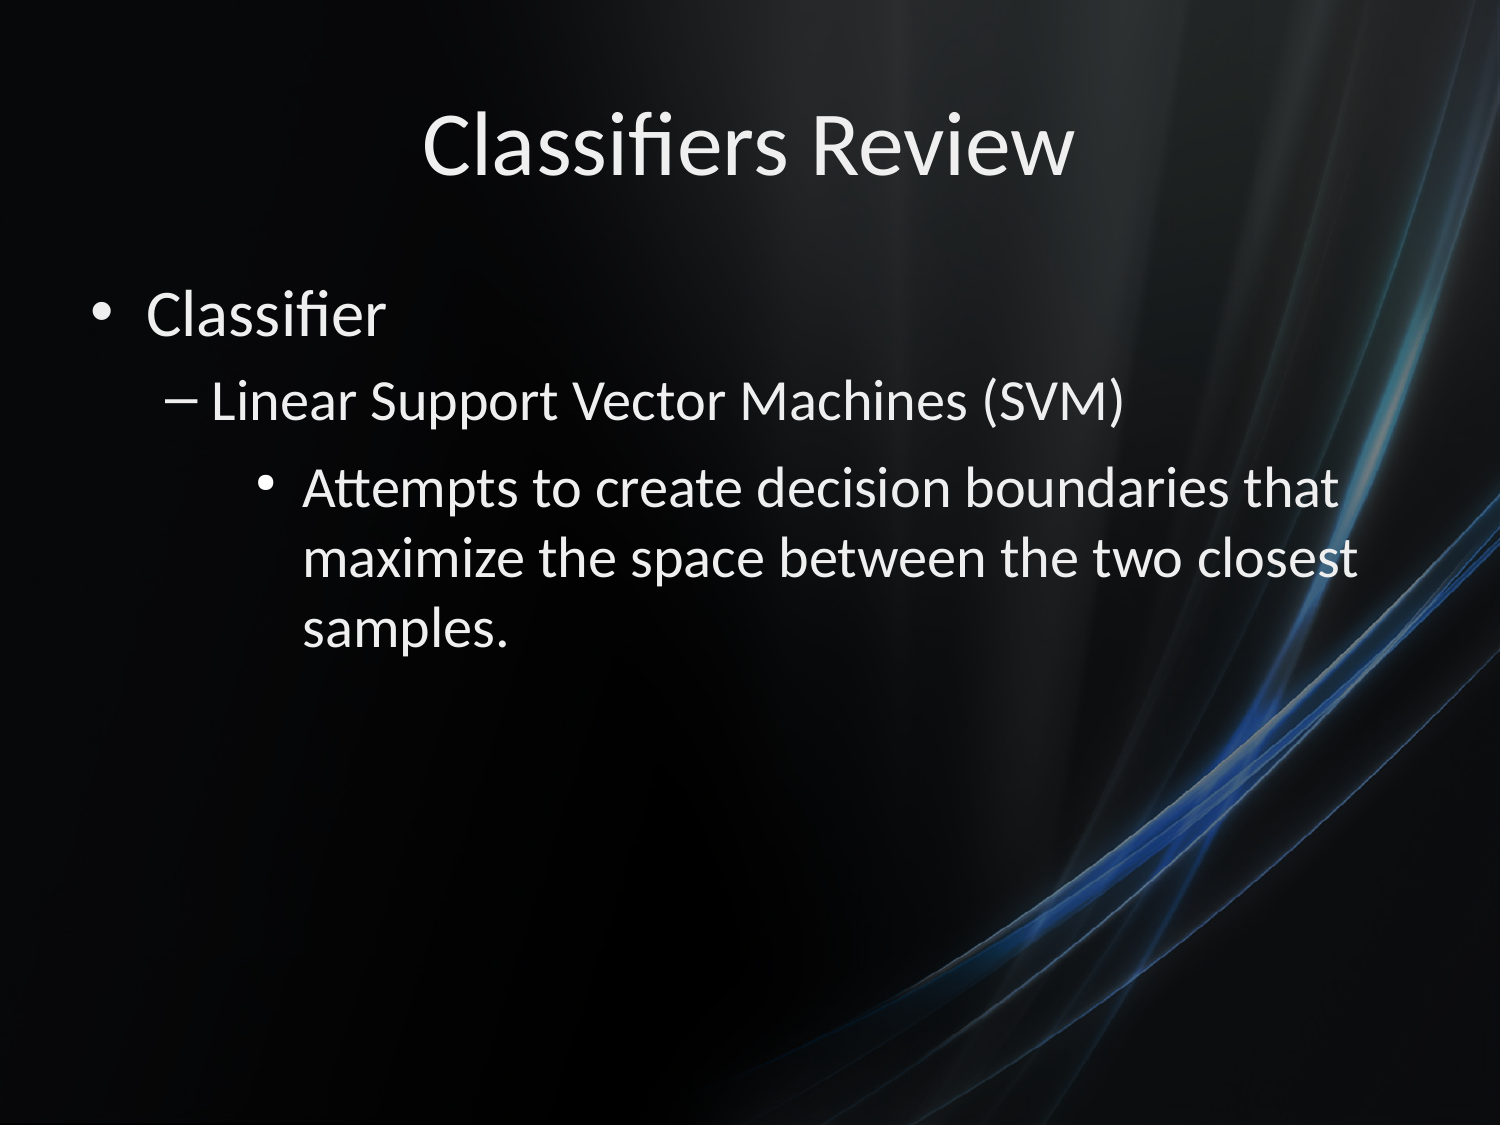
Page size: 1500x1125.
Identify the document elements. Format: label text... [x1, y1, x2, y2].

list Classifier Linear Support Vector Machines (SVM) Attempts to create decision boundaries that maximize the space between the two closest samples. [75, 262, 1425, 1005]
title Classifiers Review [75, 45, 1425, 233]
picture [0, 0, 1500, 1125]
